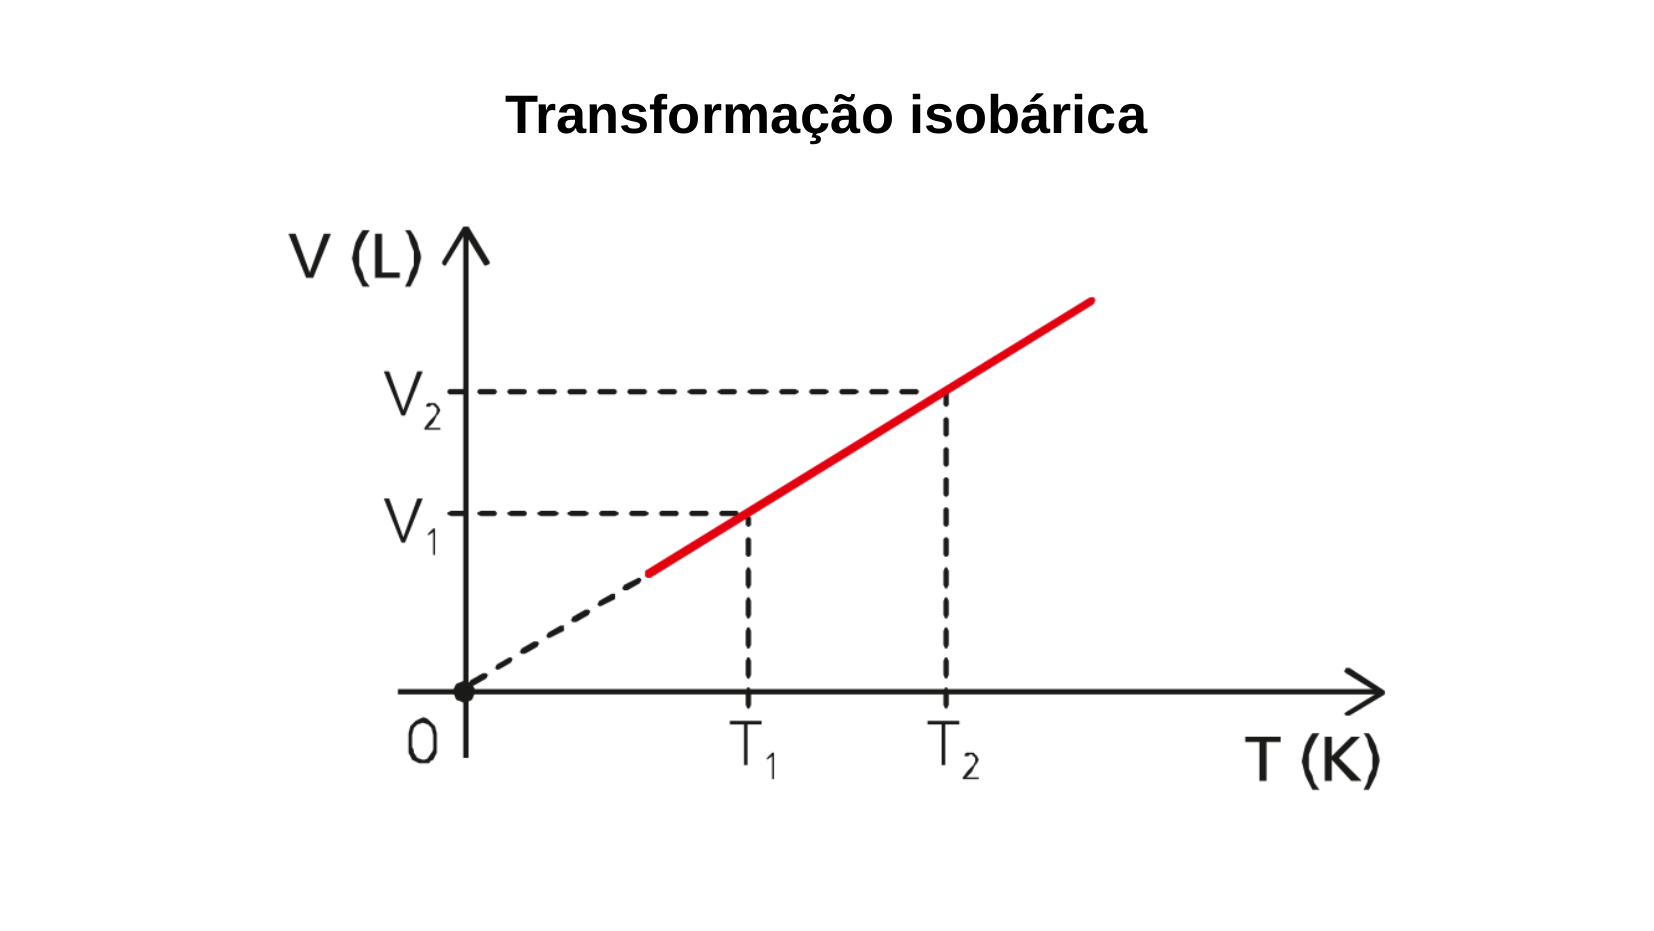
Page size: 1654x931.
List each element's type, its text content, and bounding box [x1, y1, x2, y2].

title Transformação isobárica [82, 37, 1571, 193]
picture [265, 177, 1477, 866]
